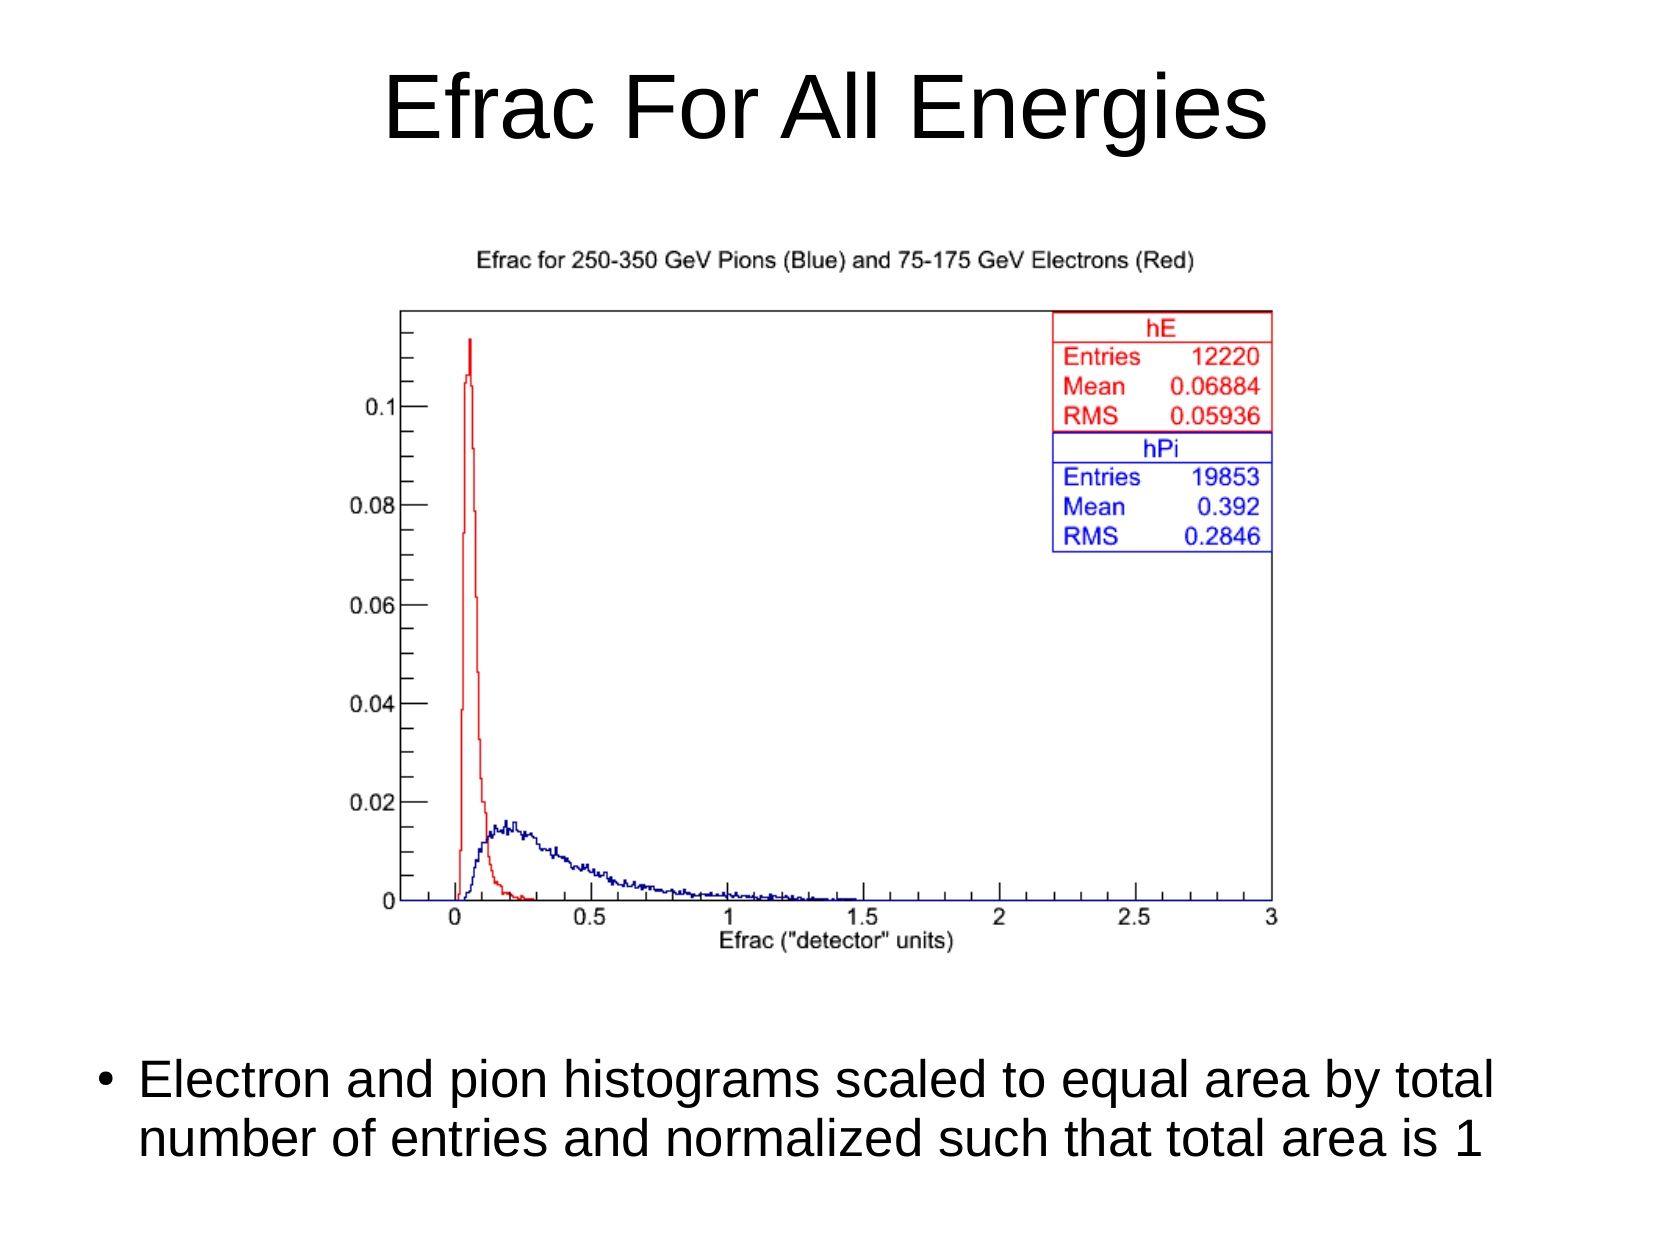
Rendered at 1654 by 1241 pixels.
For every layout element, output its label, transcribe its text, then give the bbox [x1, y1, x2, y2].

title Efrac For All Energies [82, 2, 1571, 211]
picture [292, 237, 1381, 976]
list Electron and pion histograms scaled to equal area by total number of entries and normalized such that total area is 1 [82, 1050, 1538, 1215]
